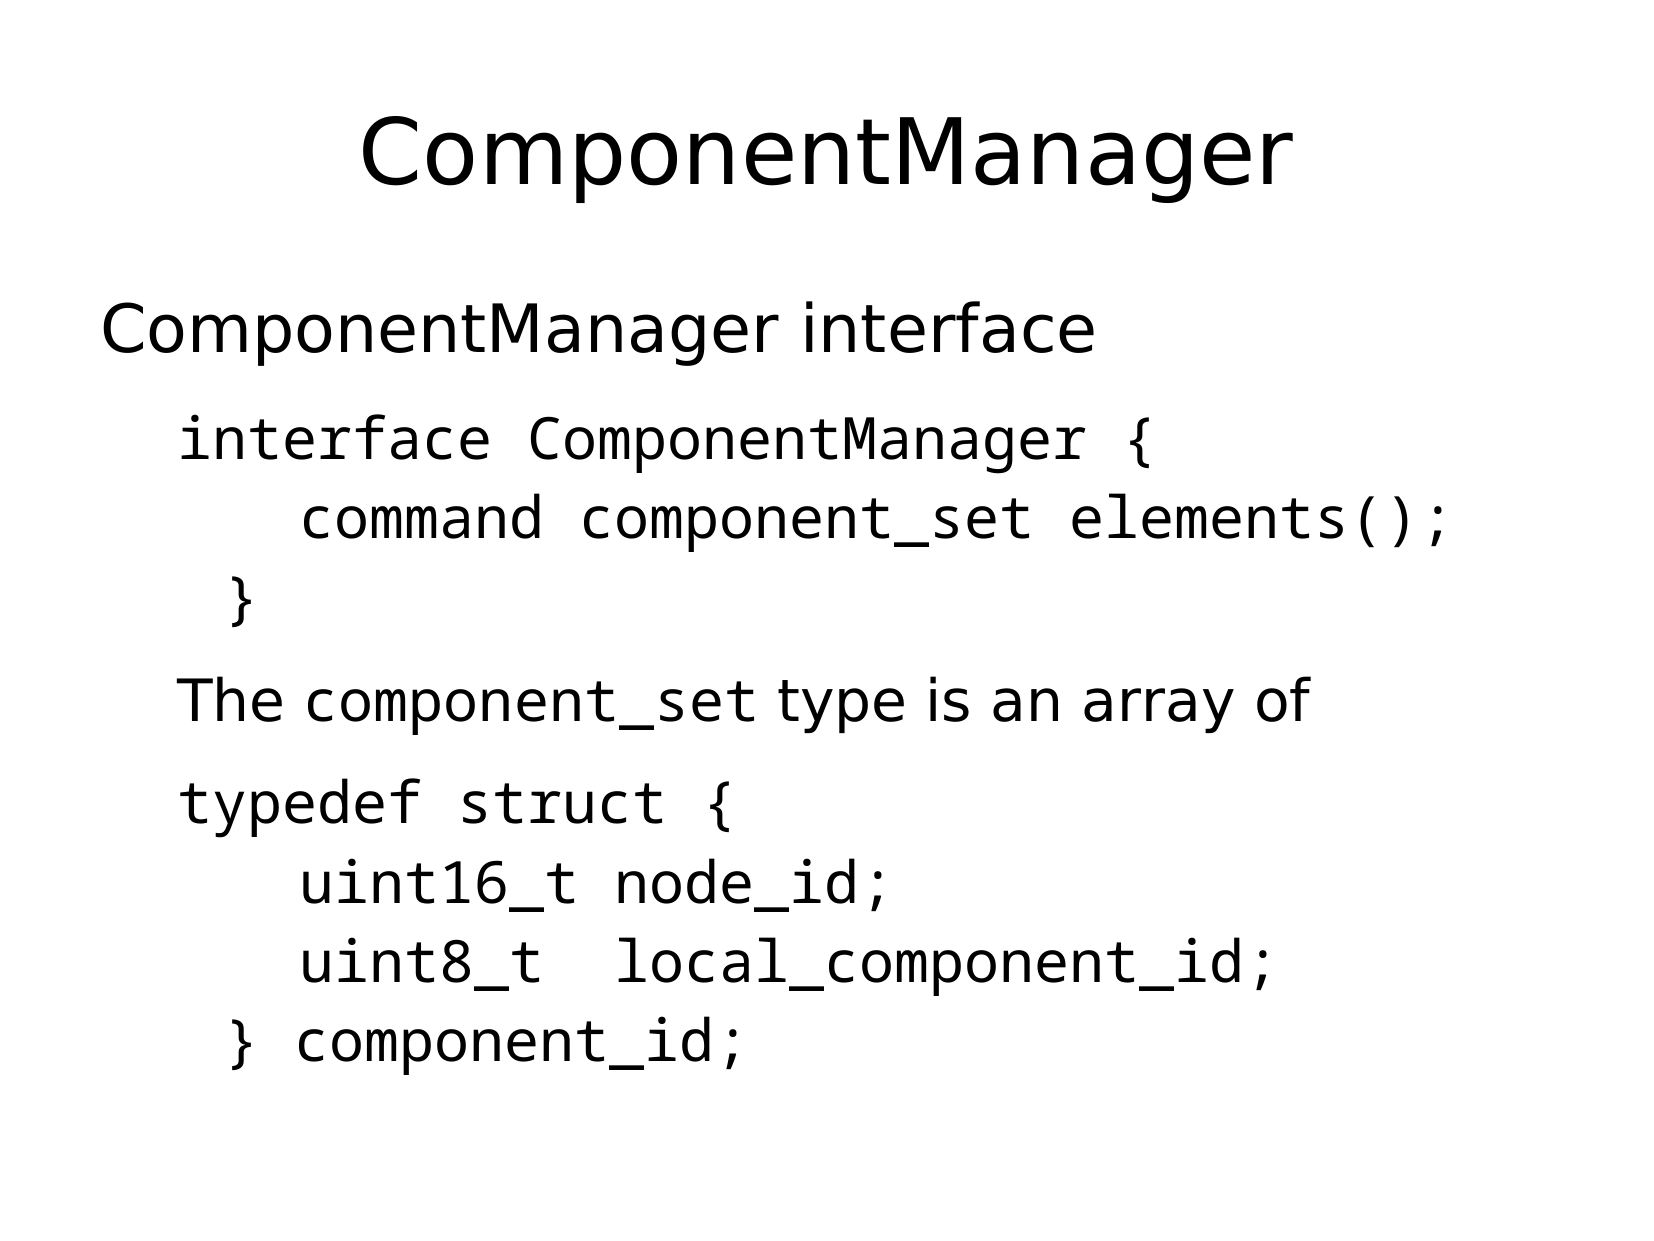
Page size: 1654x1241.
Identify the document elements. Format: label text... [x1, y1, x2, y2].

list ComponentManager interface interface ComponentManager { command component_set elements(); } The component_set type is an array of typedef struct { uint16_t node_id; uint8_t local_component_id; } component_id; [82, 290, 1571, 1094]
title ComponentManager [82, 56, 1571, 250]
